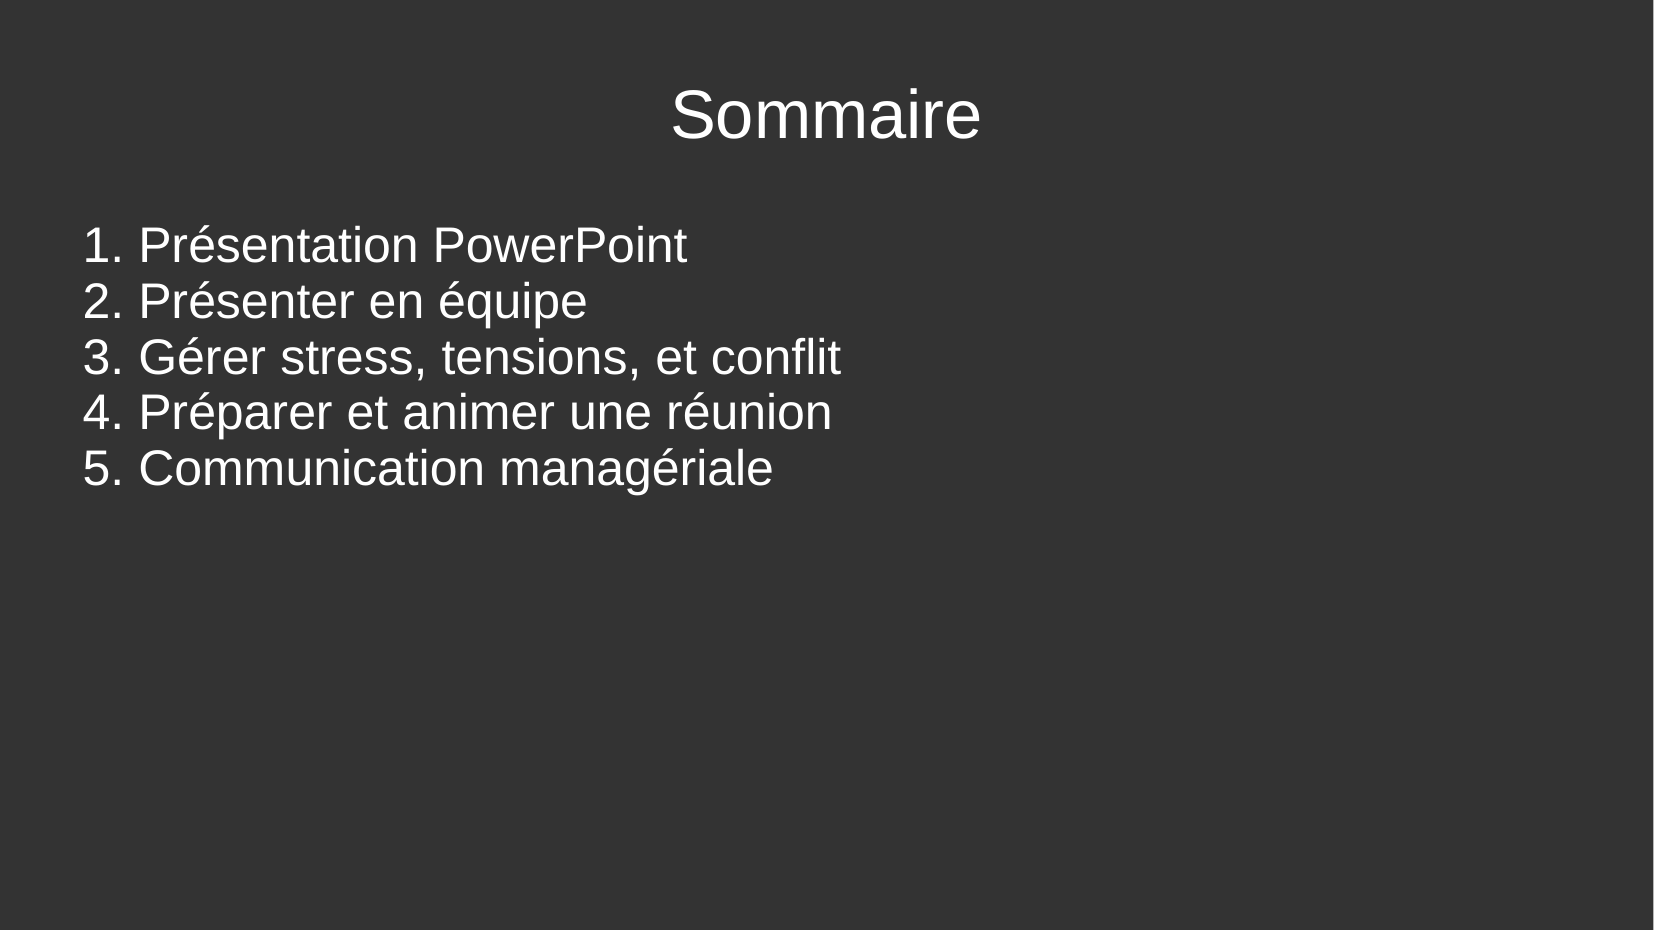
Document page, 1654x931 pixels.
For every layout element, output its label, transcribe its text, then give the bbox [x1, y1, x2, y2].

subtitle Présentation PowerPoint Présenter en équipe Gérer stress, tensions, et conflit Préparer et animer une réunion Communication managériale [82, 217, 1571, 758]
title Sommaire [82, 37, 1571, 193]
